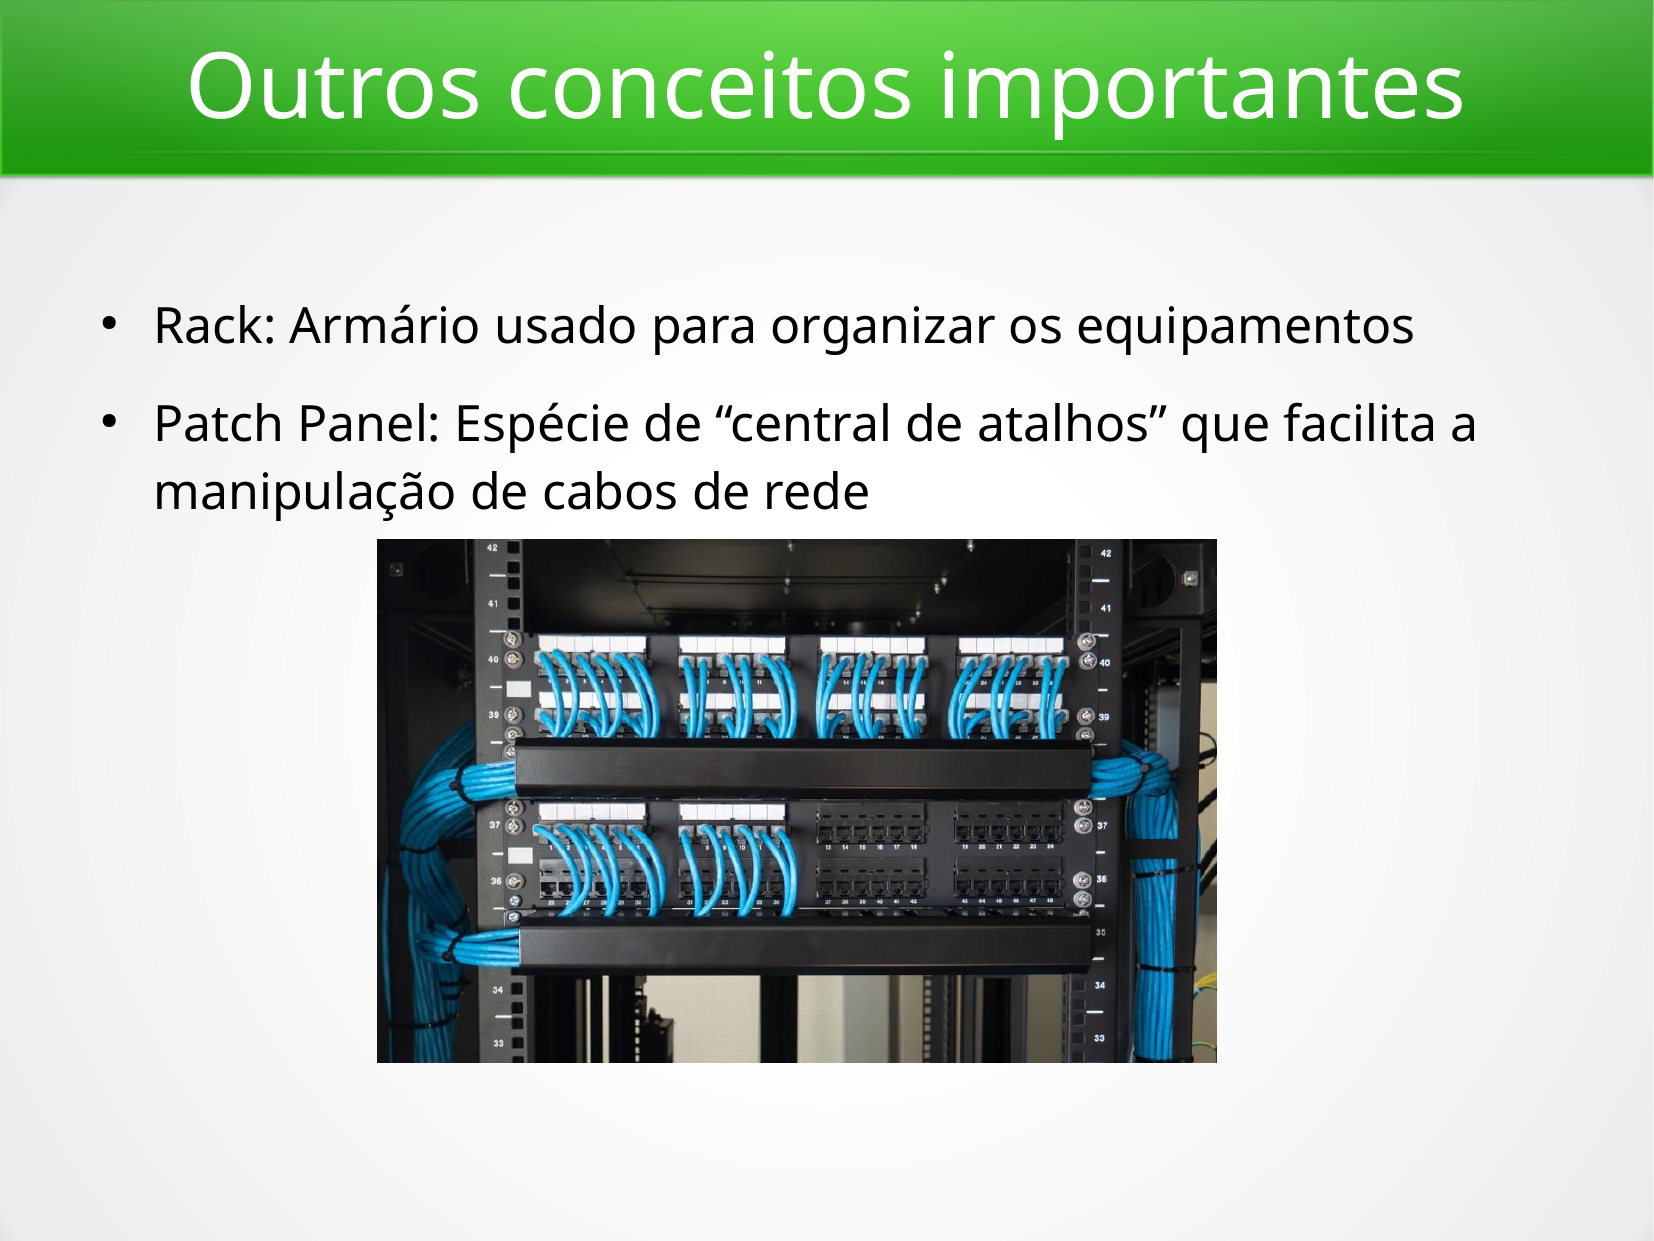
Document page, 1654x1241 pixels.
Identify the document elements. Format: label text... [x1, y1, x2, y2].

title Outros conceitos importantes [82, 11, 1571, 154]
list Rack: Armário usado para organizar os equipamentos Patch Panel: Espécie de “central de atalhos” que facilita a manipulação de cabos de rede [82, 290, 1571, 1010]
picture [0, 0, 1654, 1241]
